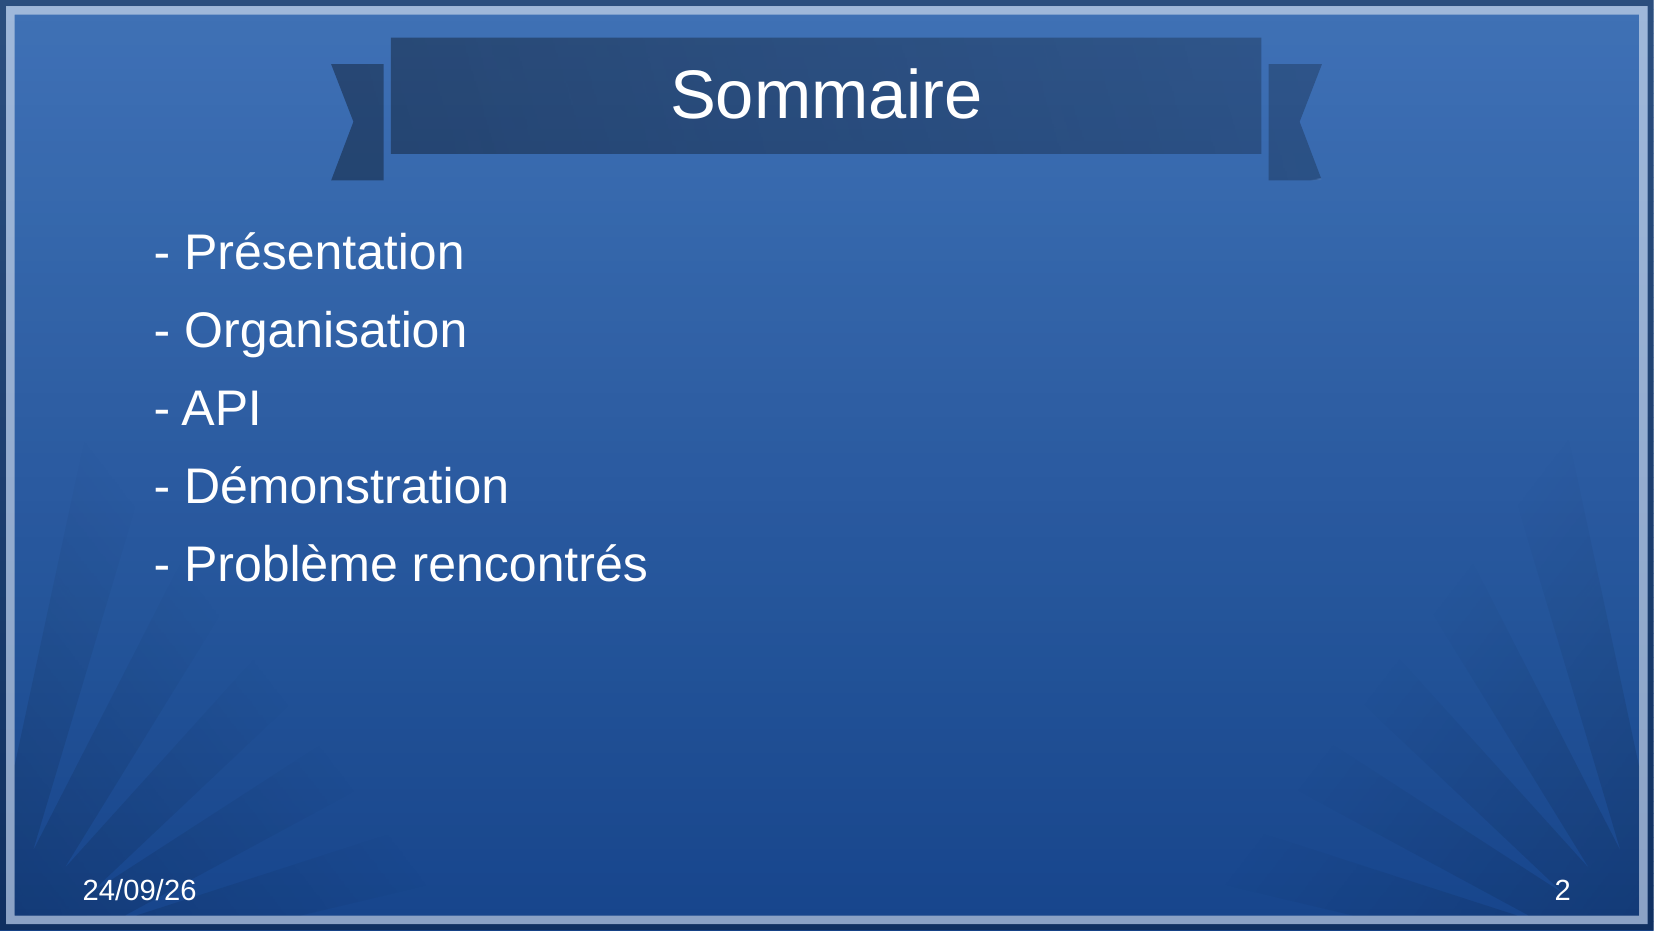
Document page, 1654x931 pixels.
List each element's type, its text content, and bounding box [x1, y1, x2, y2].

title Sommaire [389, 35, 1264, 154]
list - Présentation - Organisation - API - Démonstration - Problème rencontrés [82, 224, 1571, 848]
